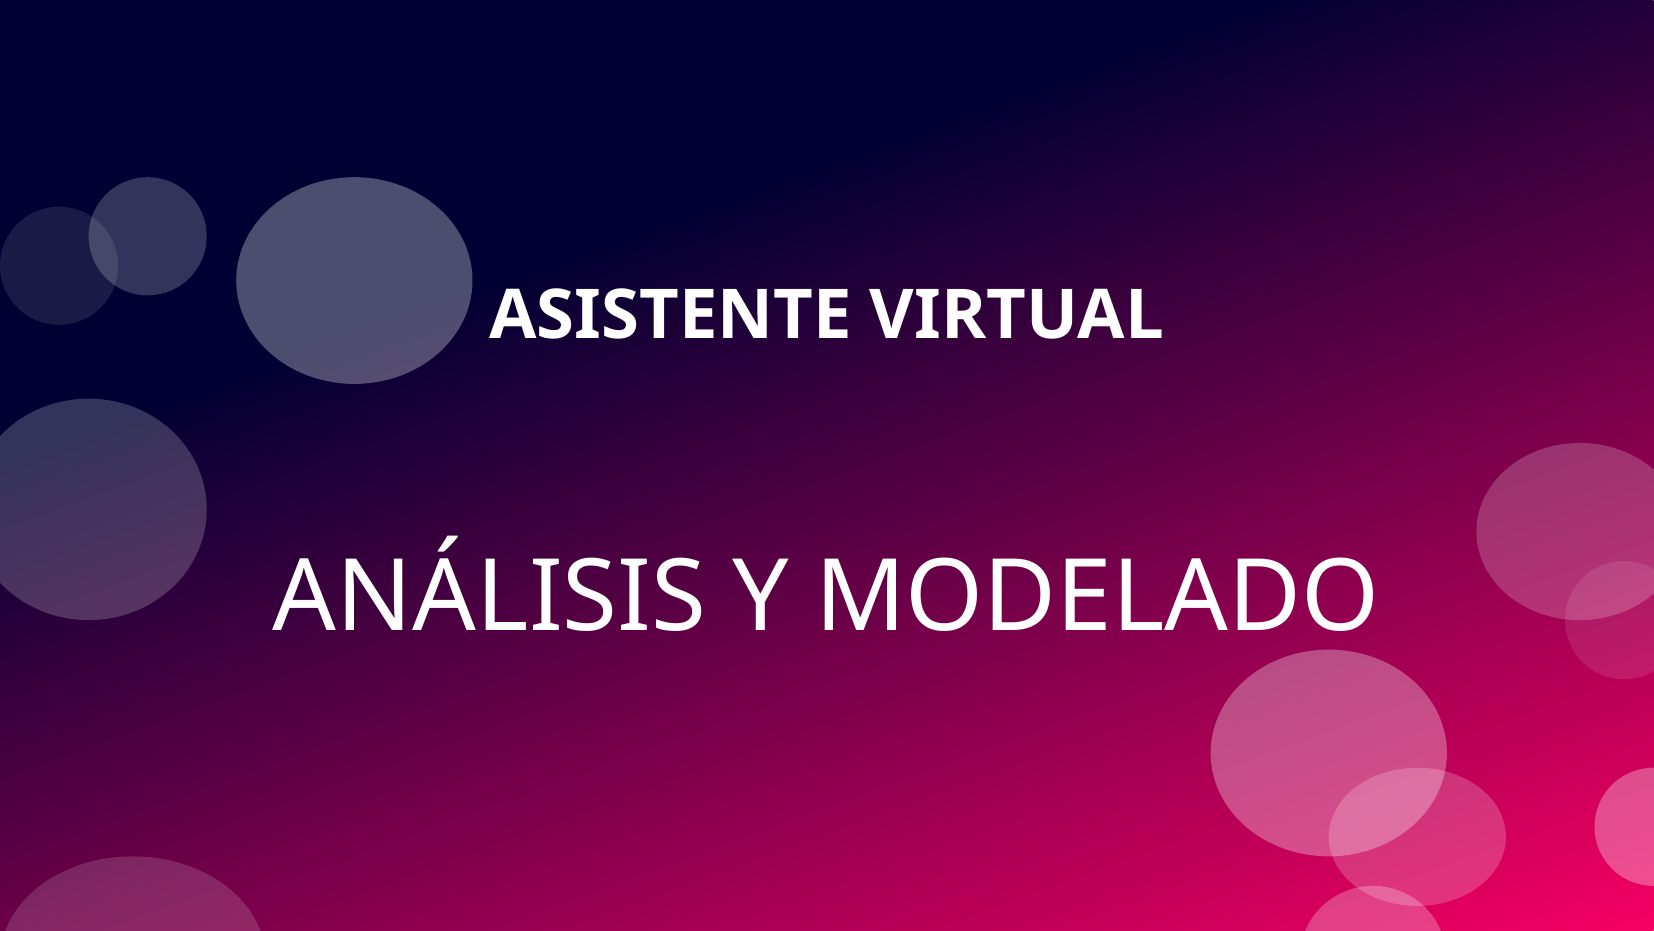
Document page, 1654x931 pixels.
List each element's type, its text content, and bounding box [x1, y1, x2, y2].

subtitle ANÁLISIS Y MODELADO [82, 425, 1571, 758]
title ASISTENTE VIRTUAL [82, 234, 1571, 390]
